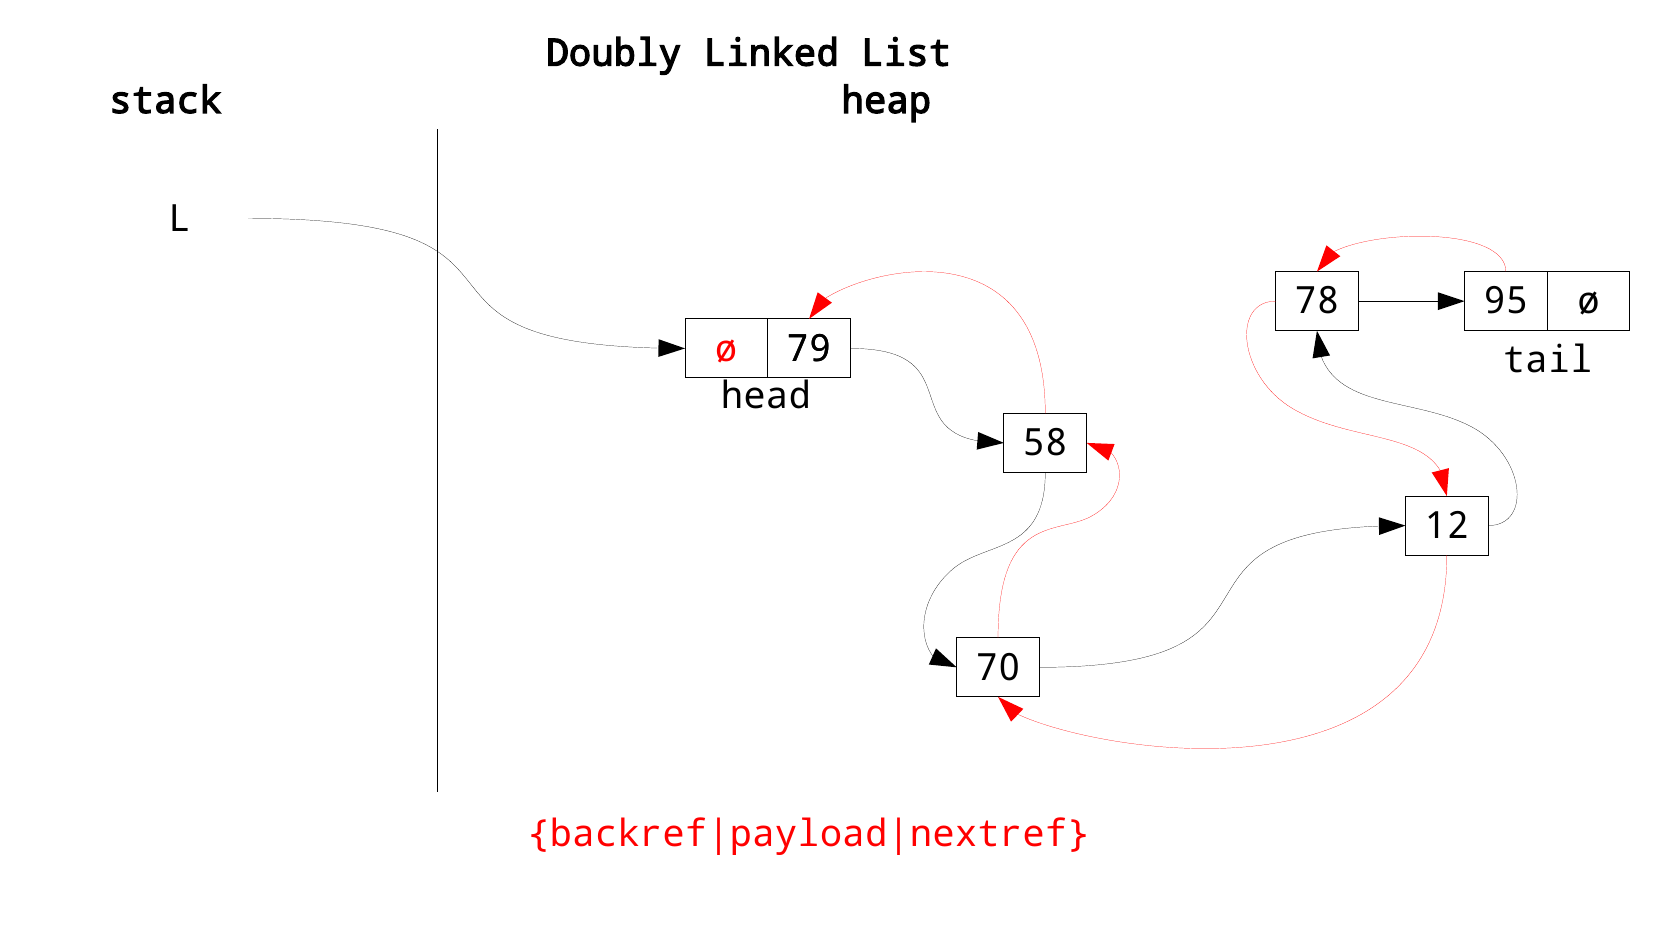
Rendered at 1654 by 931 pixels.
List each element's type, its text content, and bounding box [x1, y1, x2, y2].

text_box Doubly Linked List [531, 23, 1028, 83]
text_box 12 [1405, 496, 1489, 556]
text_box head [706, 366, 837, 450]
text_box heap [826, 70, 1040, 130]
text_box 70 [956, 637, 1040, 697]
text_box ø [1547, 271, 1630, 331]
text_box 78 [1275, 271, 1359, 331]
text_box 58 [1003, 413, 1087, 473]
text_box ø [685, 318, 768, 378]
text_box 79 [768, 318, 851, 378]
text_box tail [1488, 330, 1619, 390]
text_box stack [94, 70, 308, 130]
text_box {backref|payload|nextref} [512, 803, 1105, 863]
text_box 95 [1464, 271, 1547, 331]
text_box L [153, 188, 249, 248]
